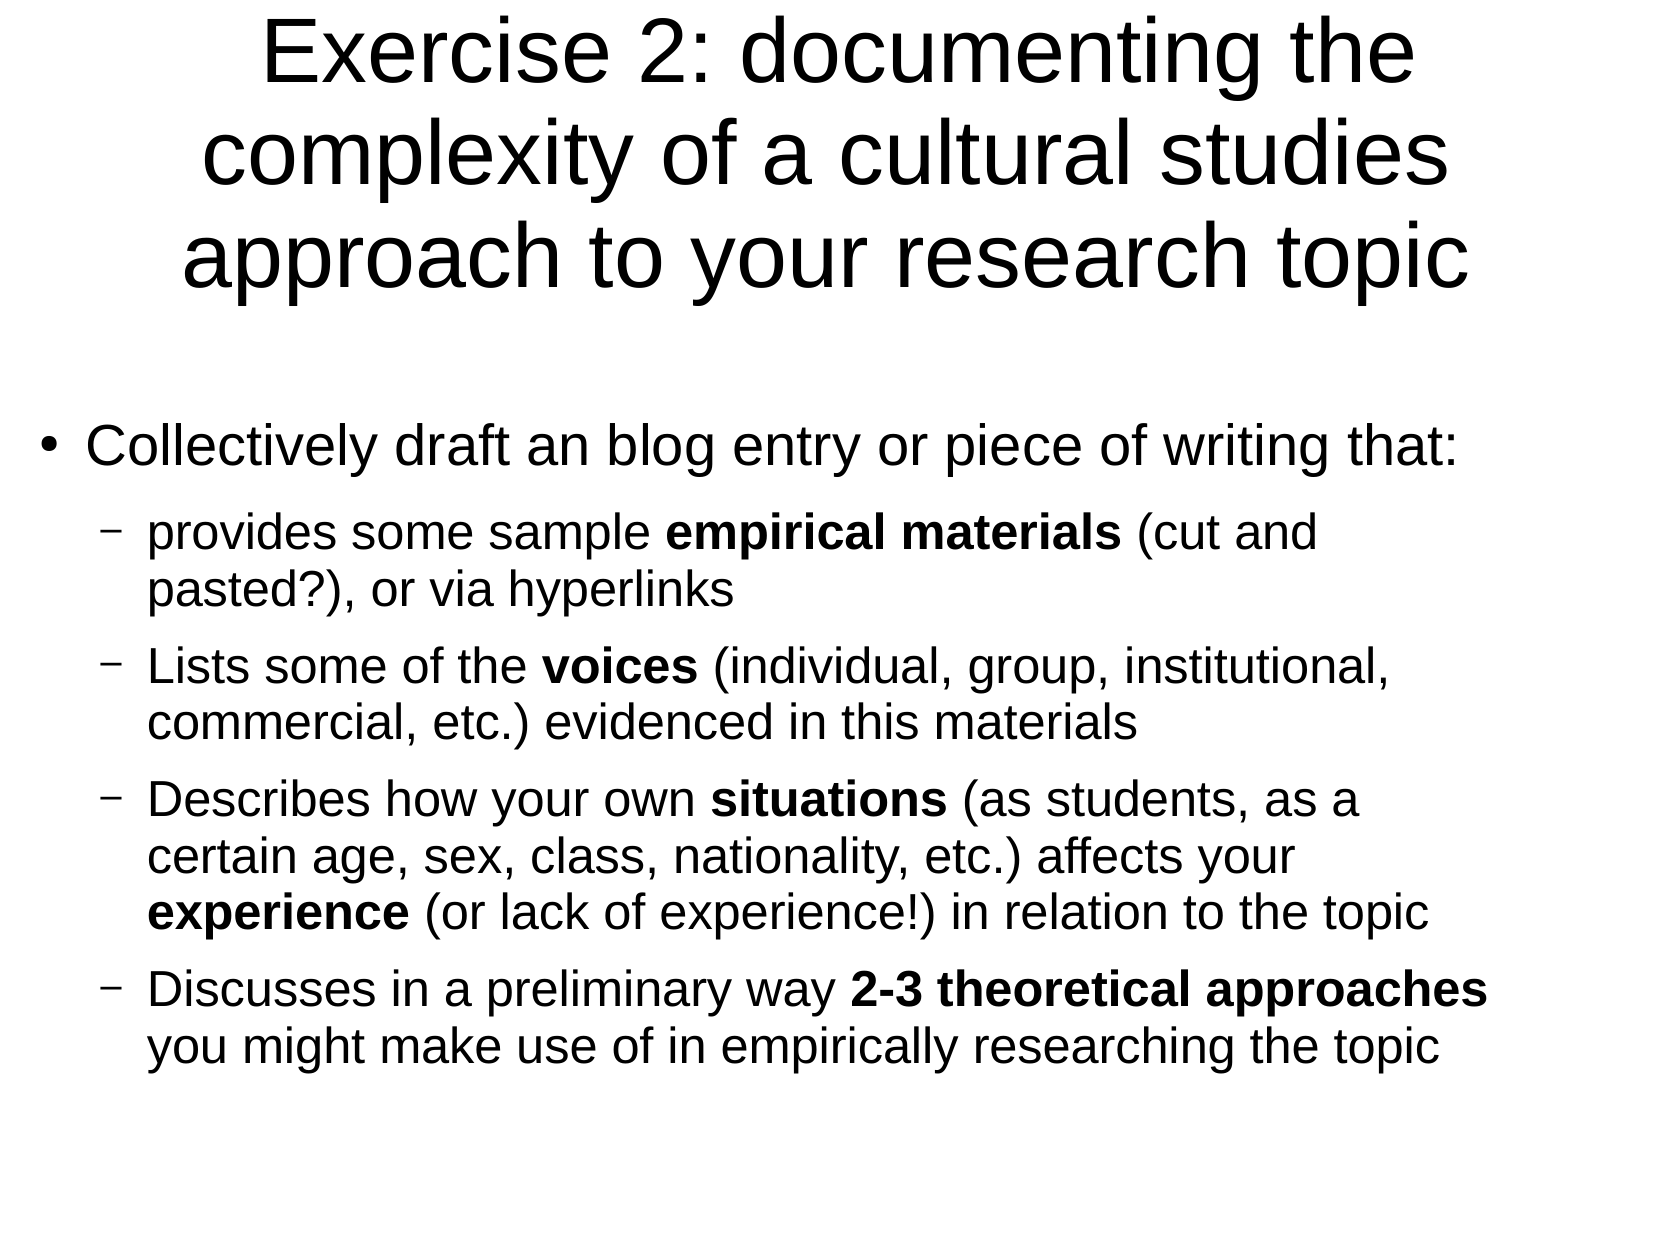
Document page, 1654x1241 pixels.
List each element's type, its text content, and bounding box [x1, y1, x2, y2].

list Collectively draft an blog entry or piece of writing that: provides some sample empirical materials (cut and pasted?), or via hyperlinks Lists some of the voices (individual, group, institutional, commercial, etc.) evidenced in this materials Describes how your own situations (as students, as a certain age, sex, class, nationality, etc.) affects your experience (or lack of experience!) in relation to the topic Discusses in a preliminary way 2-3 theoretical approaches you might make use of in empirically researching the topic [23, 413, 1512, 1133]
title Exercise 2: documenting the complexity of a cultural studies approach to your research topic [82, 0, 1571, 308]
